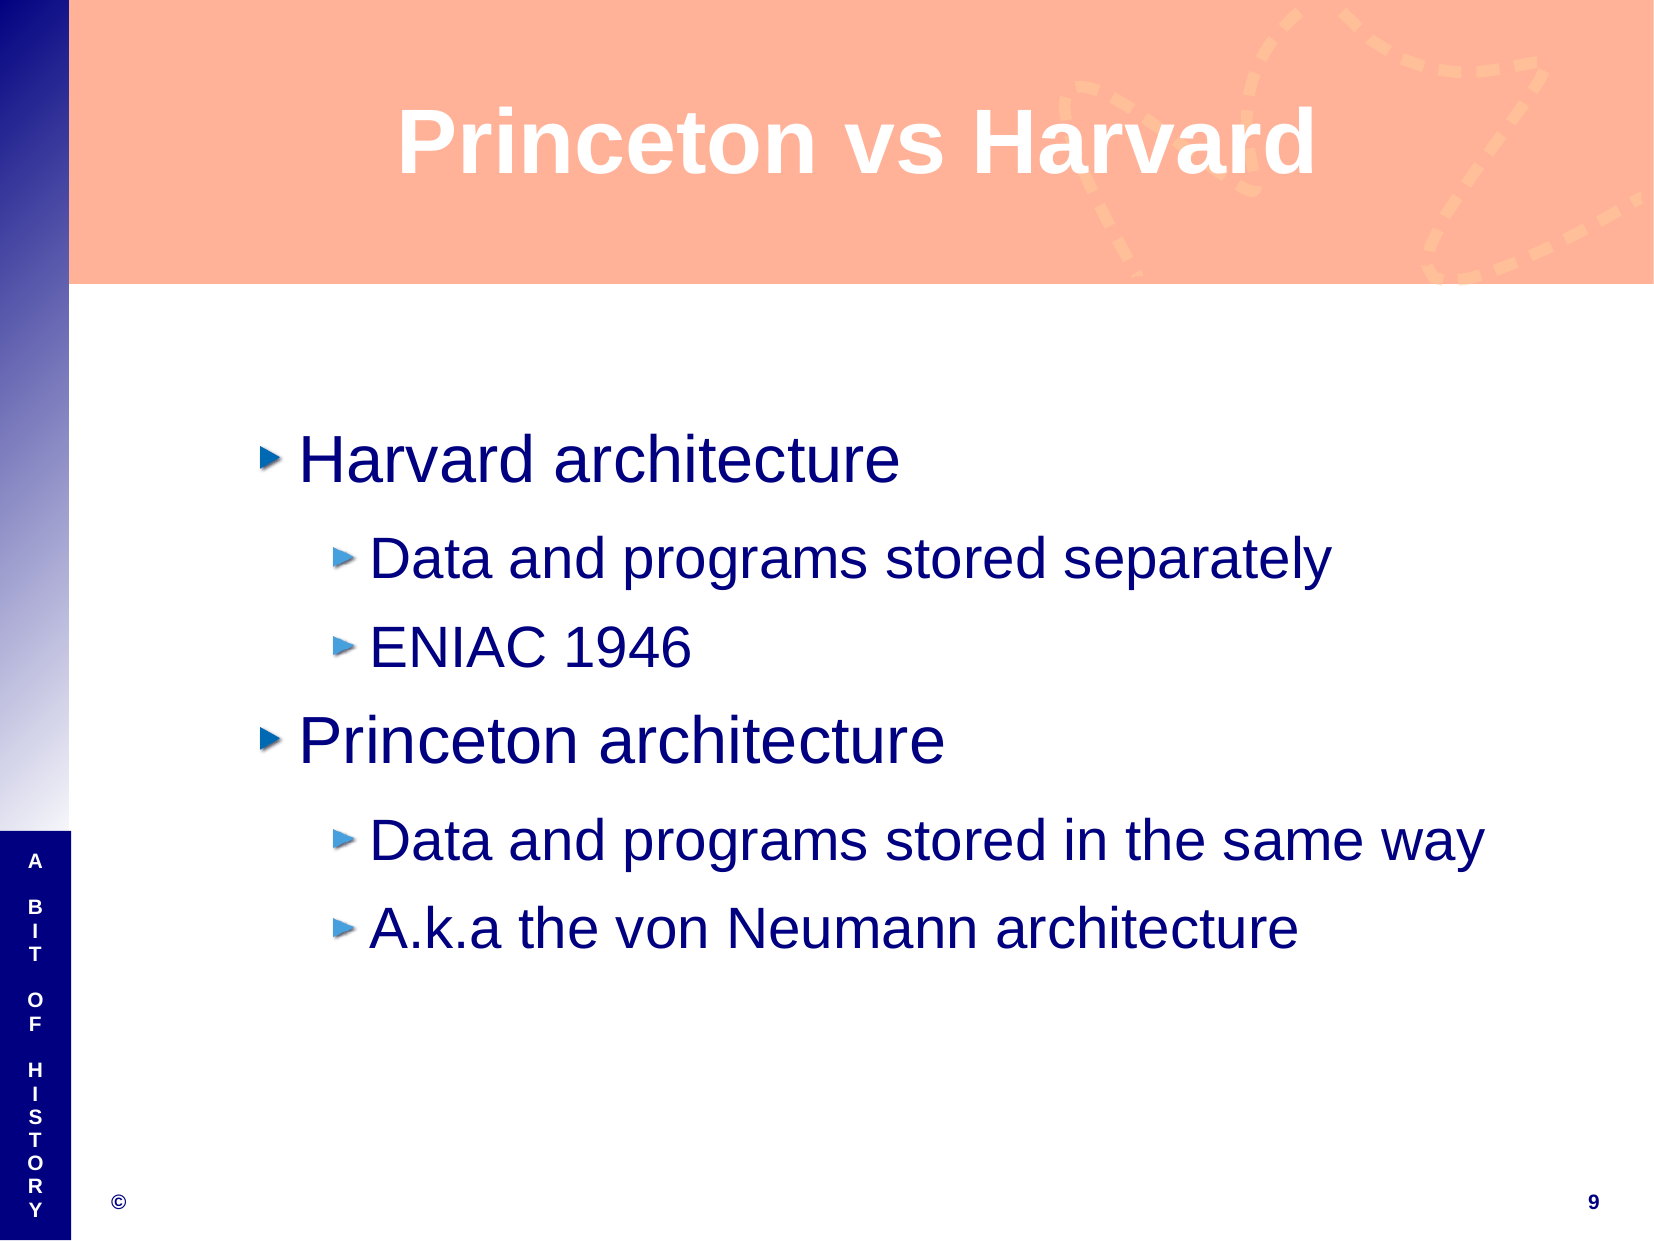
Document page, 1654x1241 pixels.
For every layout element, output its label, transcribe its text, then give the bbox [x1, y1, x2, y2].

title Princeton vs Harvard [99, 37, 1617, 246]
list Harvard architecture Data and programs stored separately ENIAC 1946 Princeton architecture Data and programs stored in the same way A.k.a the von Neumann architecture [227, 421, 1554, 1013]
text_box A B I T O F H I S T O R Y [0, 830, 71, 1241]
